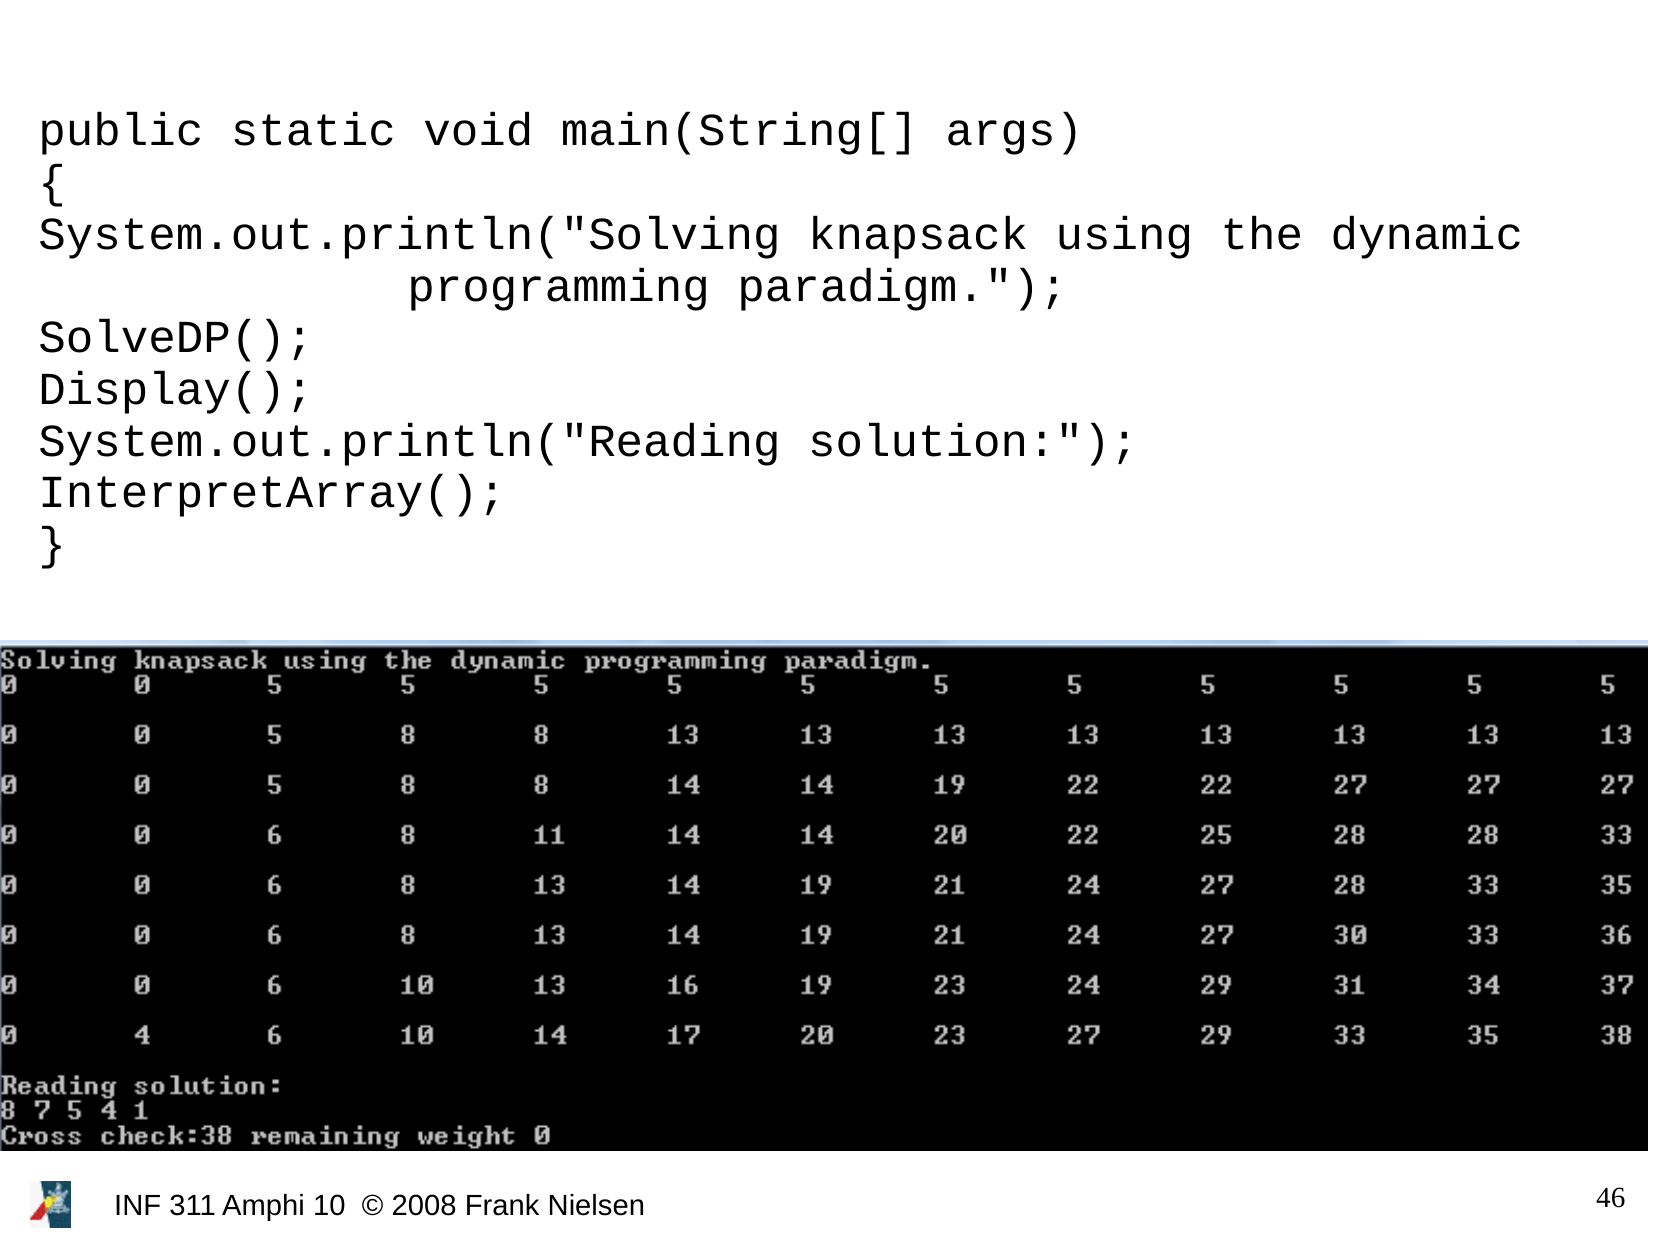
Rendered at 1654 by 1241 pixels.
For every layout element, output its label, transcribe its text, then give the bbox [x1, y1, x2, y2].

picture [29, 1181, 71, 1228]
text_box public static void main(String[] args) { System.out.println("Solving knapsack using the dynamic programming paradigm."); SolveDP(); Display(); System.out.println("Reading solution:"); InterpretArray(); } [23, 100, 1625, 555]
picture [0, 640, 1648, 1151]
